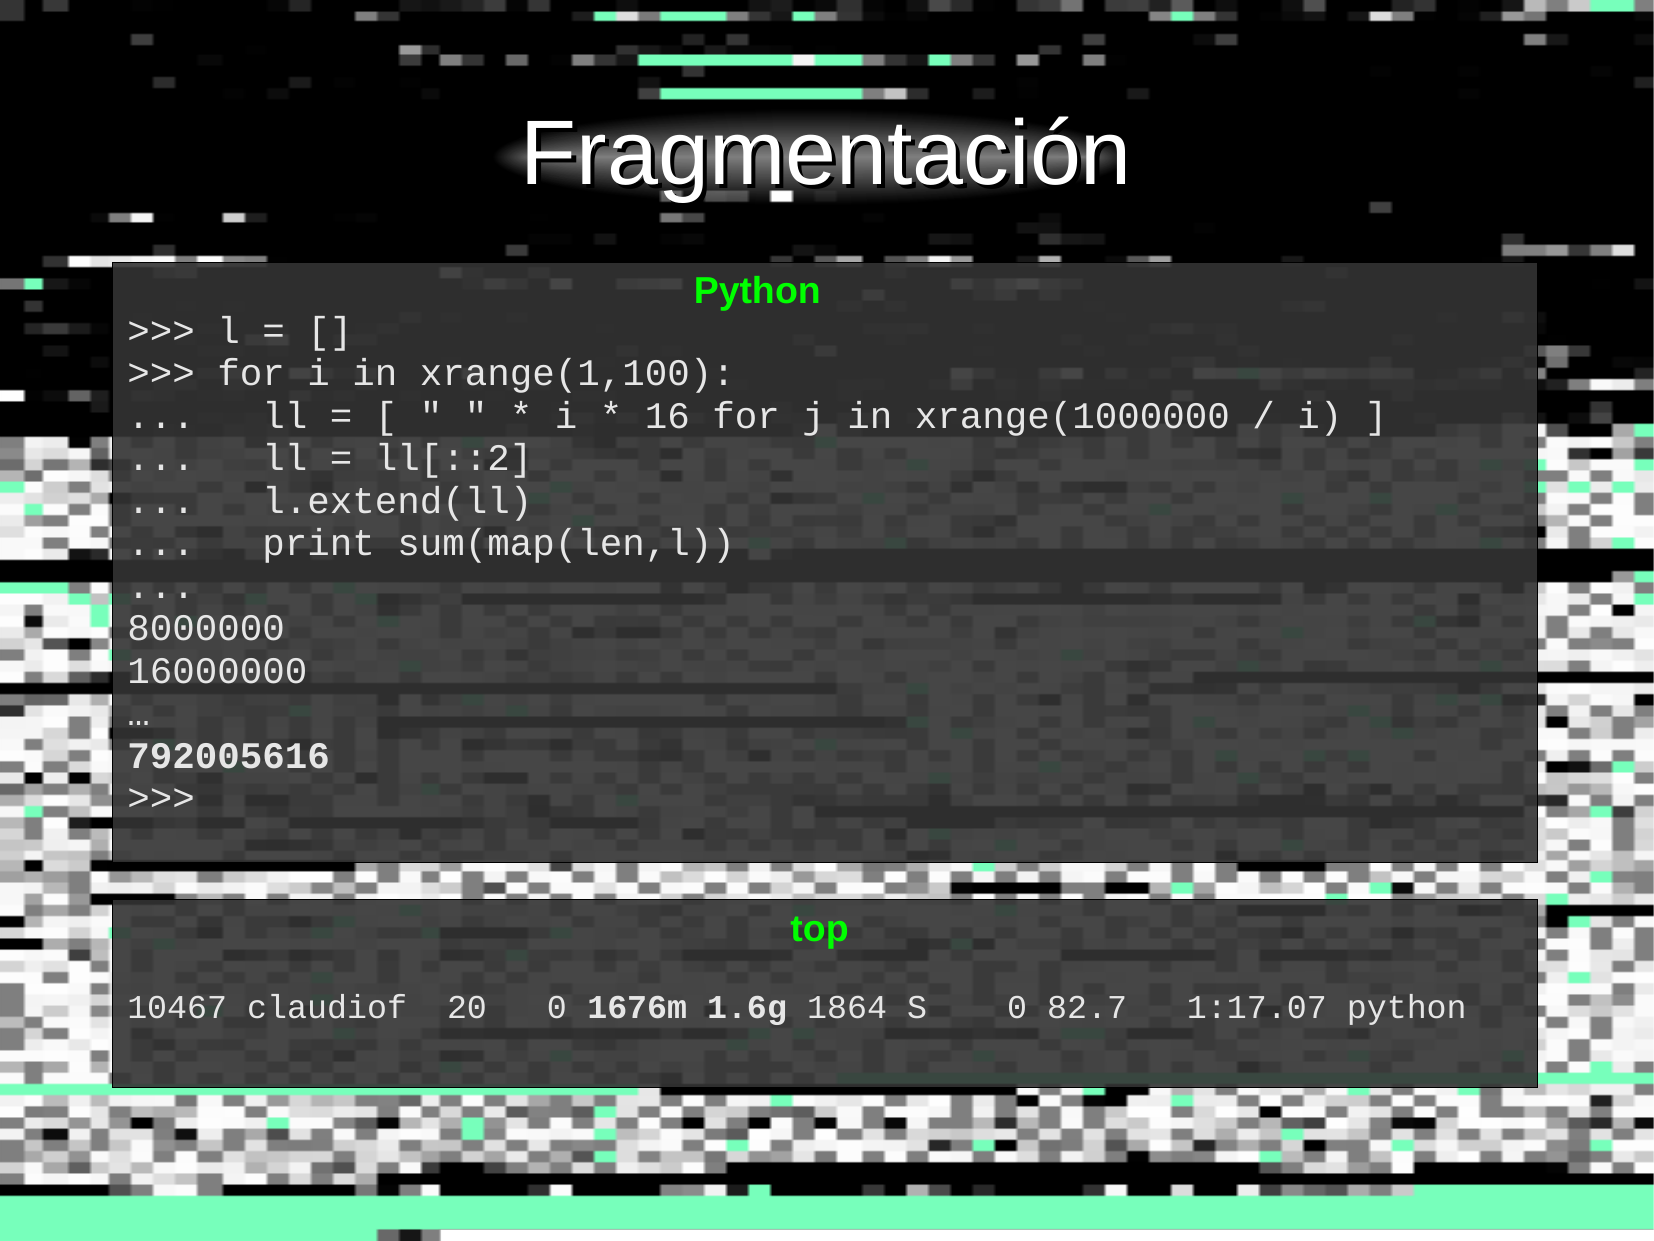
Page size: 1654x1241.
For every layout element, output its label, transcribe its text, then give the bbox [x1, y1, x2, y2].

picture [0, 0, 1654, 1241]
text_box Python >>> l = [] >>> for i in xrange(1,100): ... ll = [ " " * i * 16 for j in xrange(1000000 / i) ] ... ll = ll[::2] ... l.extend(ll) ... print sum(map(len,l)) ... 8000000 16000000 … 792005616 >>> [112, 262, 1538, 863]
text_box top 10467 claudiof 20 0 1676m 1.6g 1864 S 0 82.7 1:17.07 python [112, 899, 1538, 1088]
title Fragmentación [82, 49, 1571, 257]
